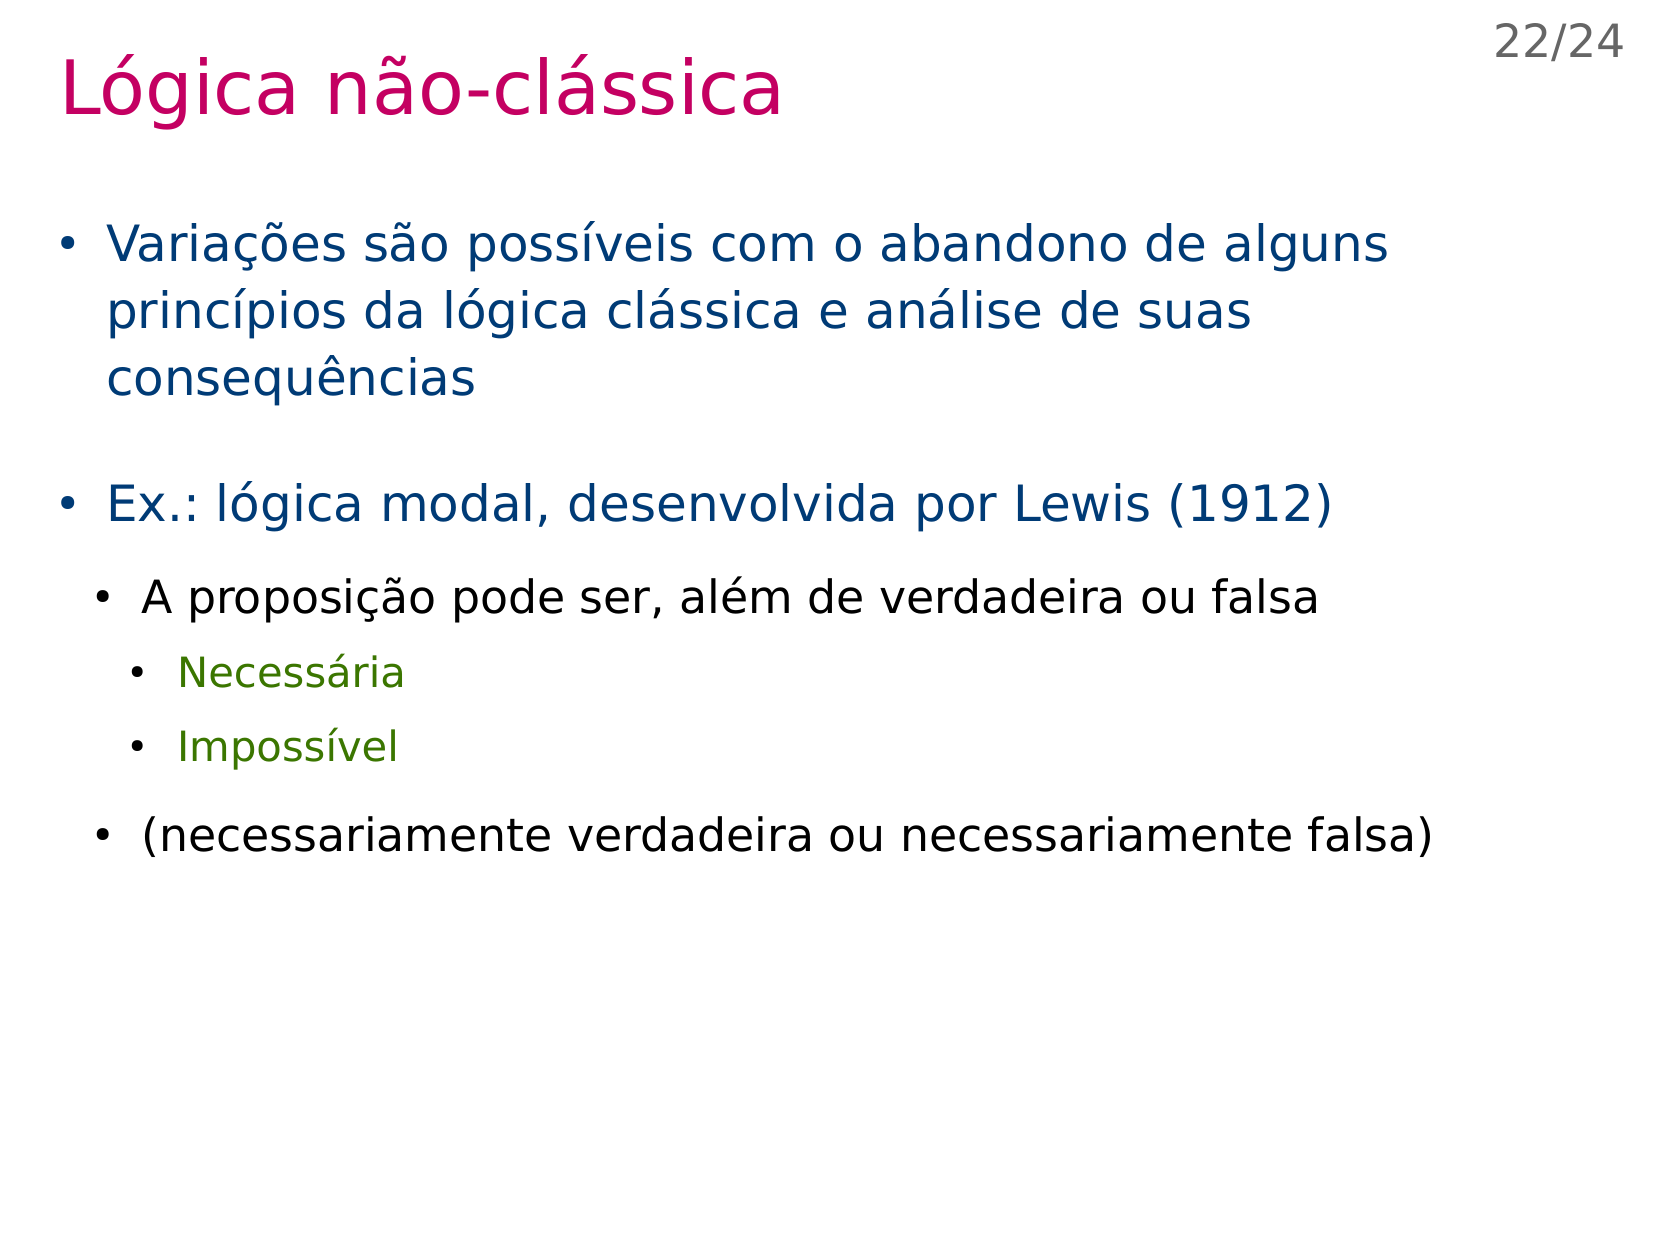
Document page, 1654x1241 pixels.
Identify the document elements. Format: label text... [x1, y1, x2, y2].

list Variações são possíveis com o abandono de alguns princípios da lógica clássica e análise de suas consequências Ex.: lógica modal, desenvolvida por Lewis (1912) A proposição pode ser, além de verdadeira ou falsa Necessária Impossível (necessariamente verdadeira ou necessariamente falsa) [59, 206, 1625, 1211]
title Lógica não-clássica [59, 29, 1595, 148]
